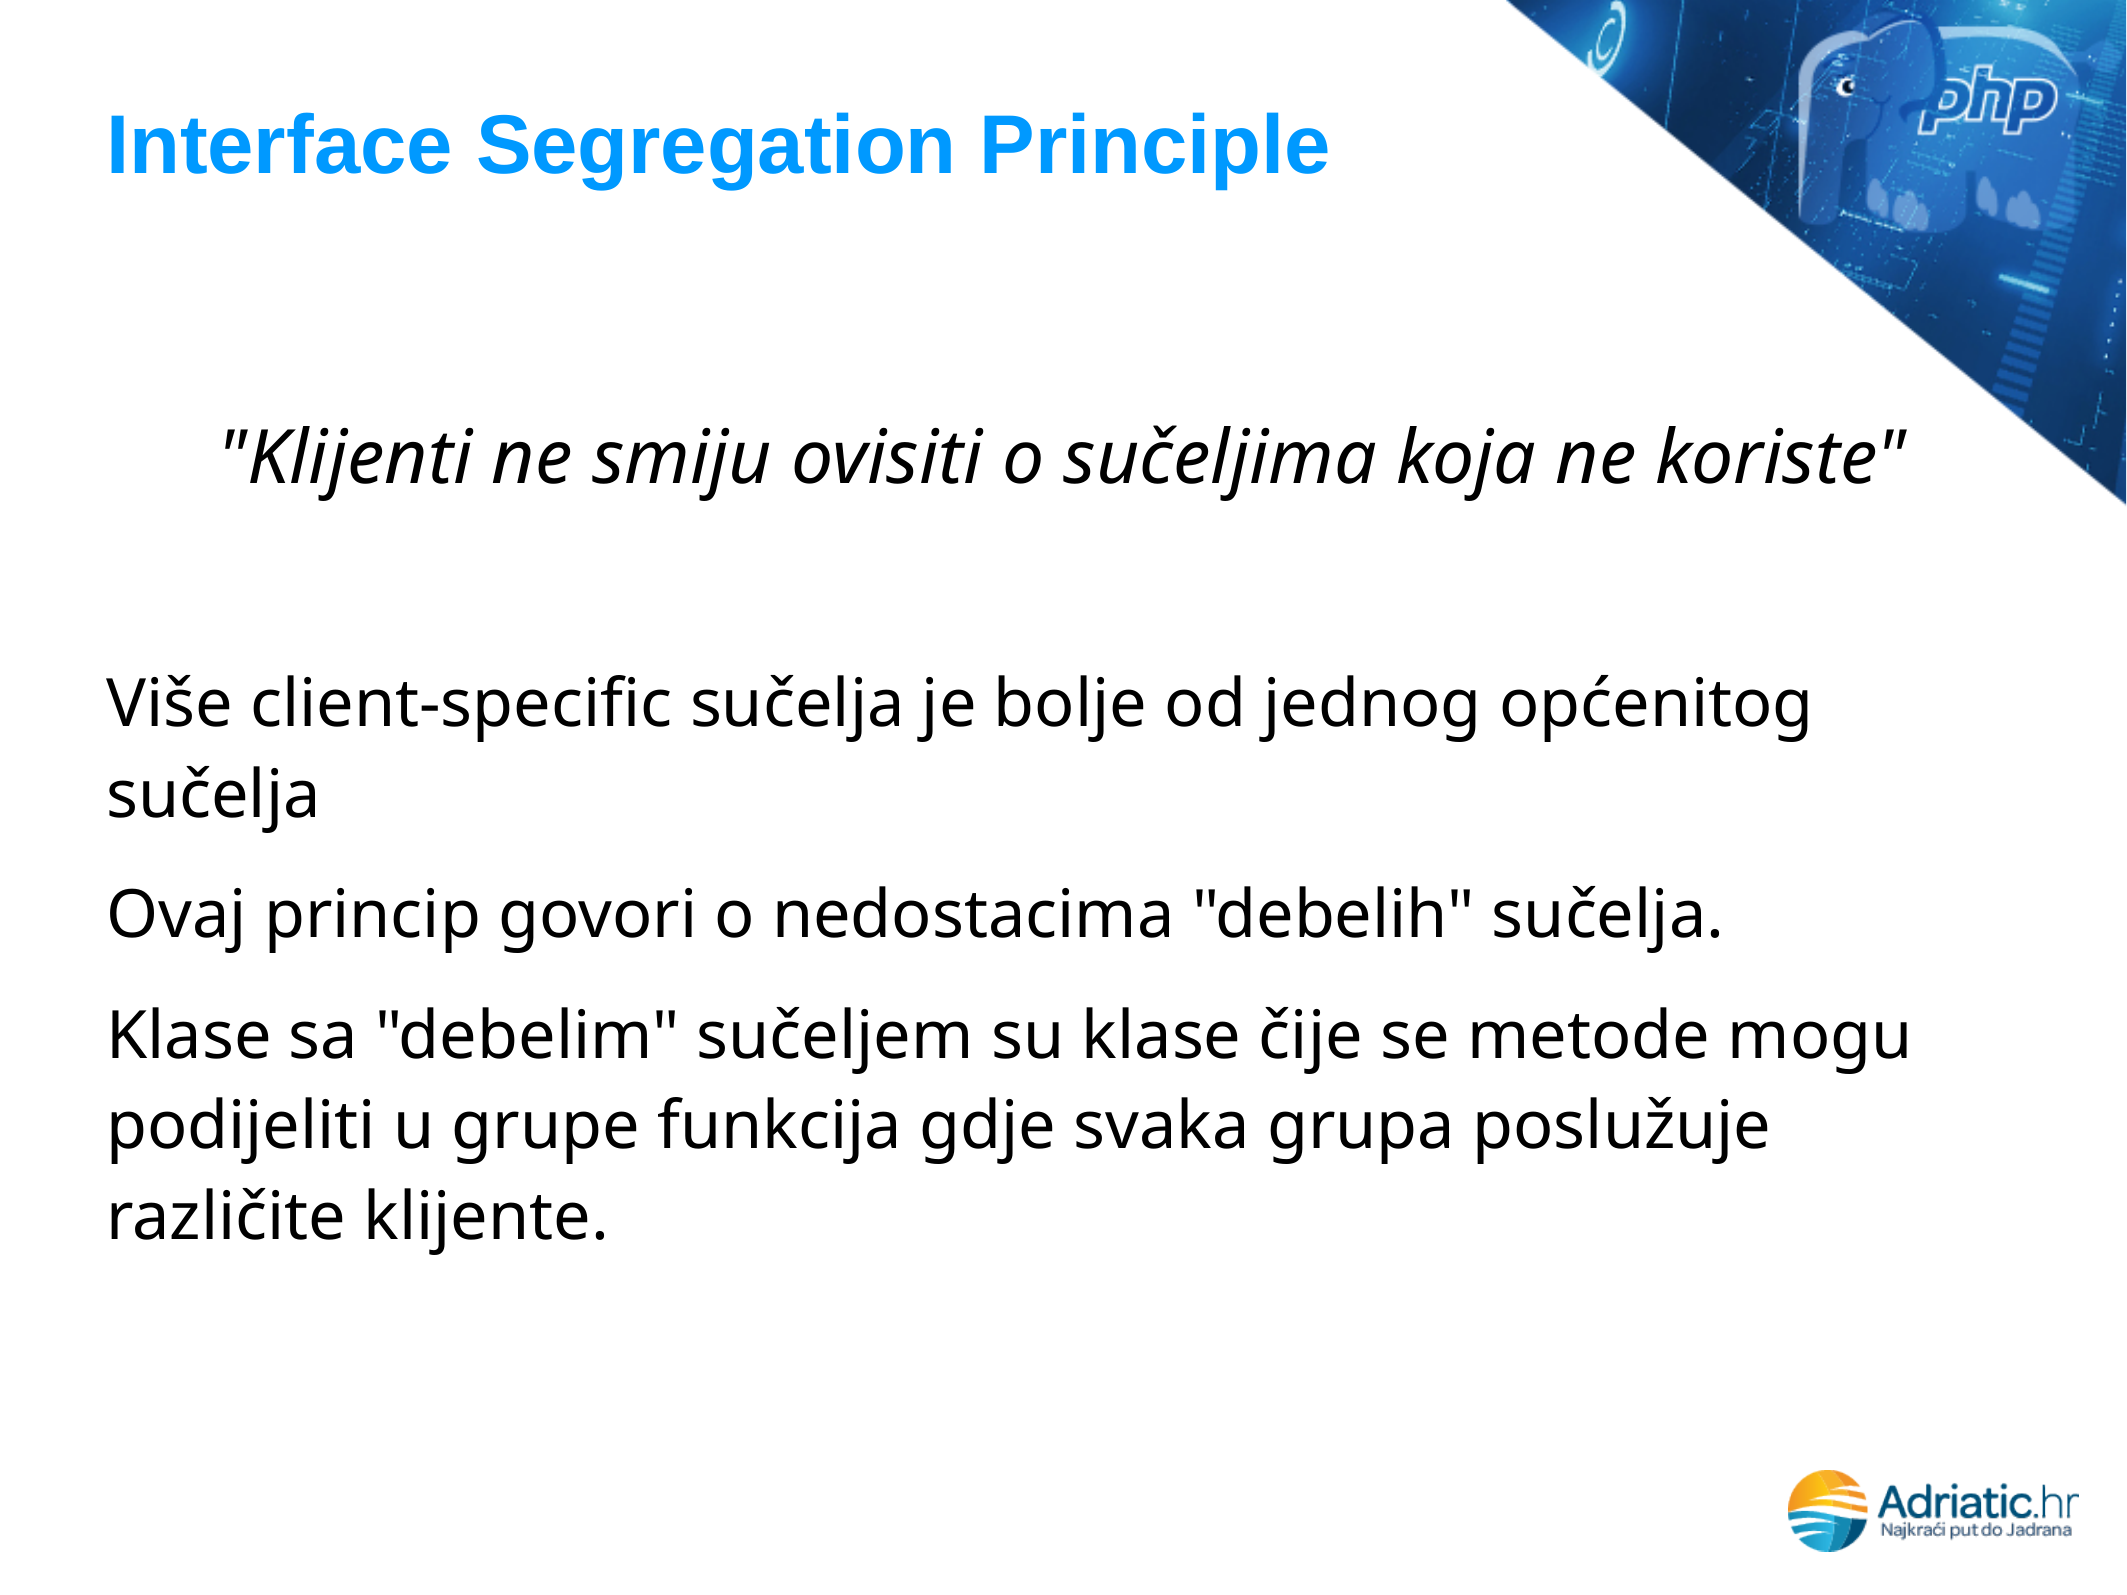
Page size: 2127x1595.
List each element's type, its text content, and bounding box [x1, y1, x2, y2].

title Interface Segregation Principle [106, 70, 1630, 219]
picture [1788, 1470, 2079, 1552]
list "Klijenti ne smiju ovisiti o sučeljima koja ne koriste" Više client-specific sučelja je bolje od jednog općenitog sučelja Ovaj princip govori o nedostacima "debelih" sučelja. Klase sa "debelim" sučeljem su klase čije se metode mogu podijeliti u grupe funkcija gdje svaka grupa poslužuje različite klijente. [106, 271, 2020, 1453]
picture [1505, 0, 2127, 625]
